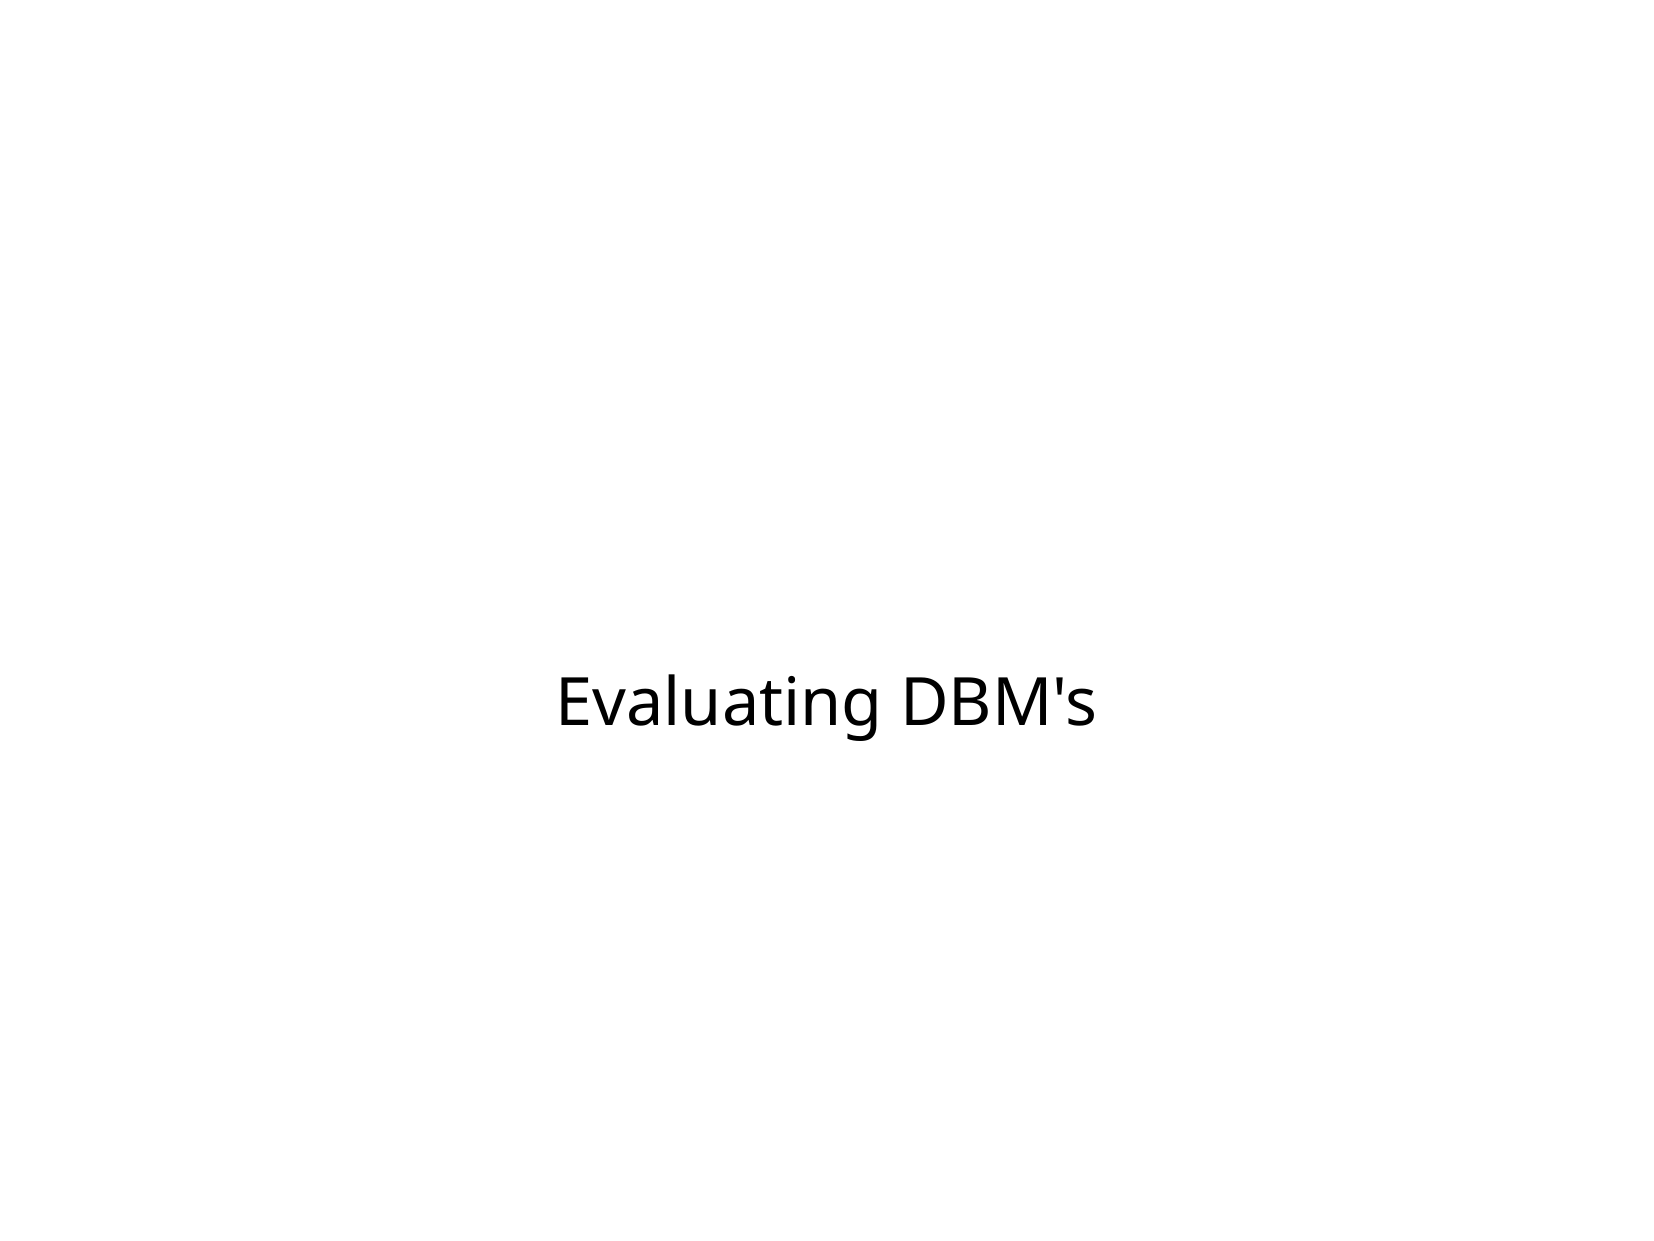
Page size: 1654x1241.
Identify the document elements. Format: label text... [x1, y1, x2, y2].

subtitle Evaluating DBM's [82, 290, 1571, 1109]
